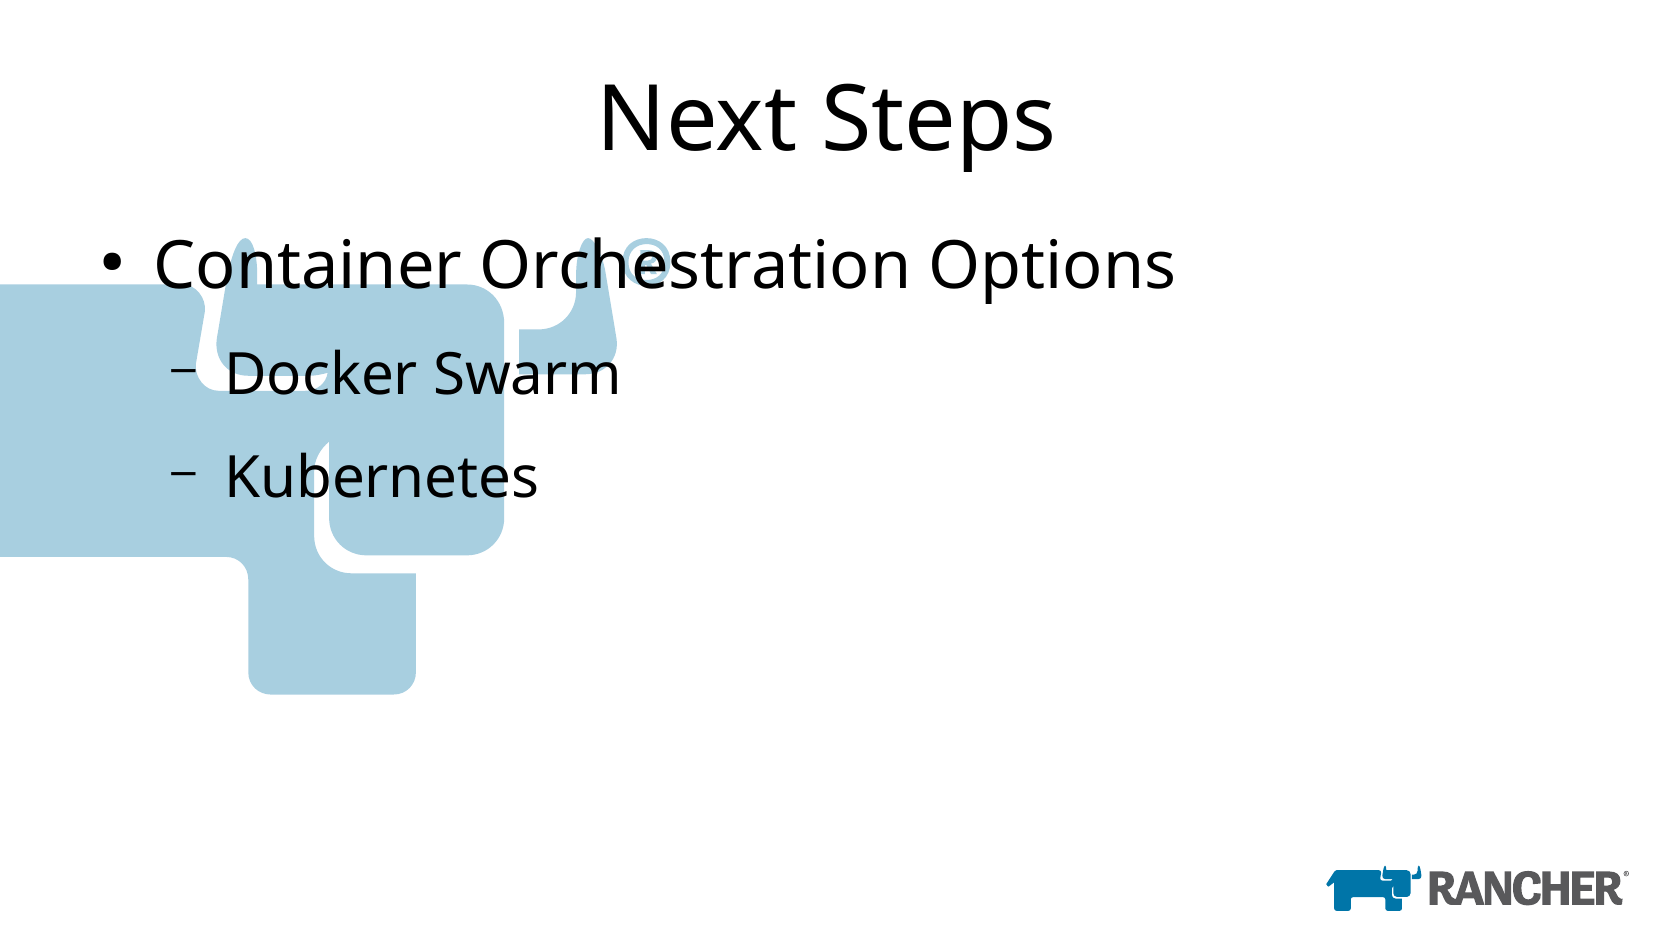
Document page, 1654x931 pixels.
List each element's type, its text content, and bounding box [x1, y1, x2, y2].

title Next Steps [82, 37, 1571, 193]
list Container Orchestration Options Docker Swarm Kubernetes [82, 217, 1571, 758]
